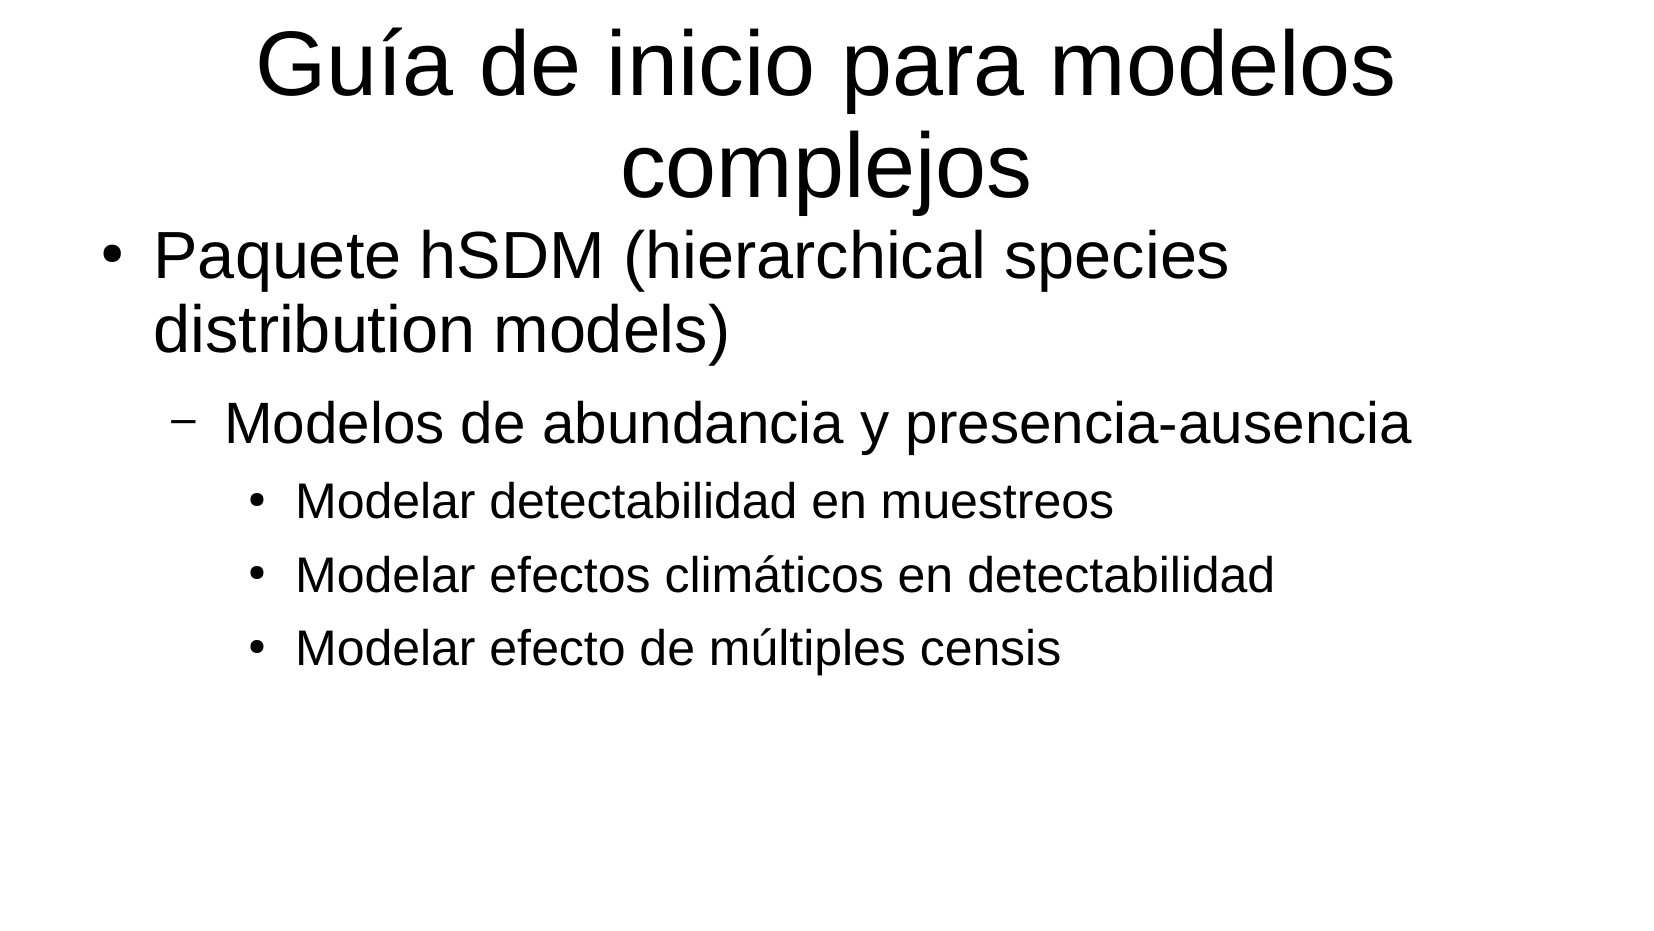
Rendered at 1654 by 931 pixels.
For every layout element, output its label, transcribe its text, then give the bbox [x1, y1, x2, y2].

title Guía de inicio para modelos complejos [82, 12, 1571, 217]
list Paquete hSDM (hierarchical species distribution models) Modelos de abundancia y presencia-ausencia Modelar detectabilidad en muestreos Modelar efectos climáticos en detectabilidad Modelar efecto de múltiples censis [82, 217, 1571, 758]
